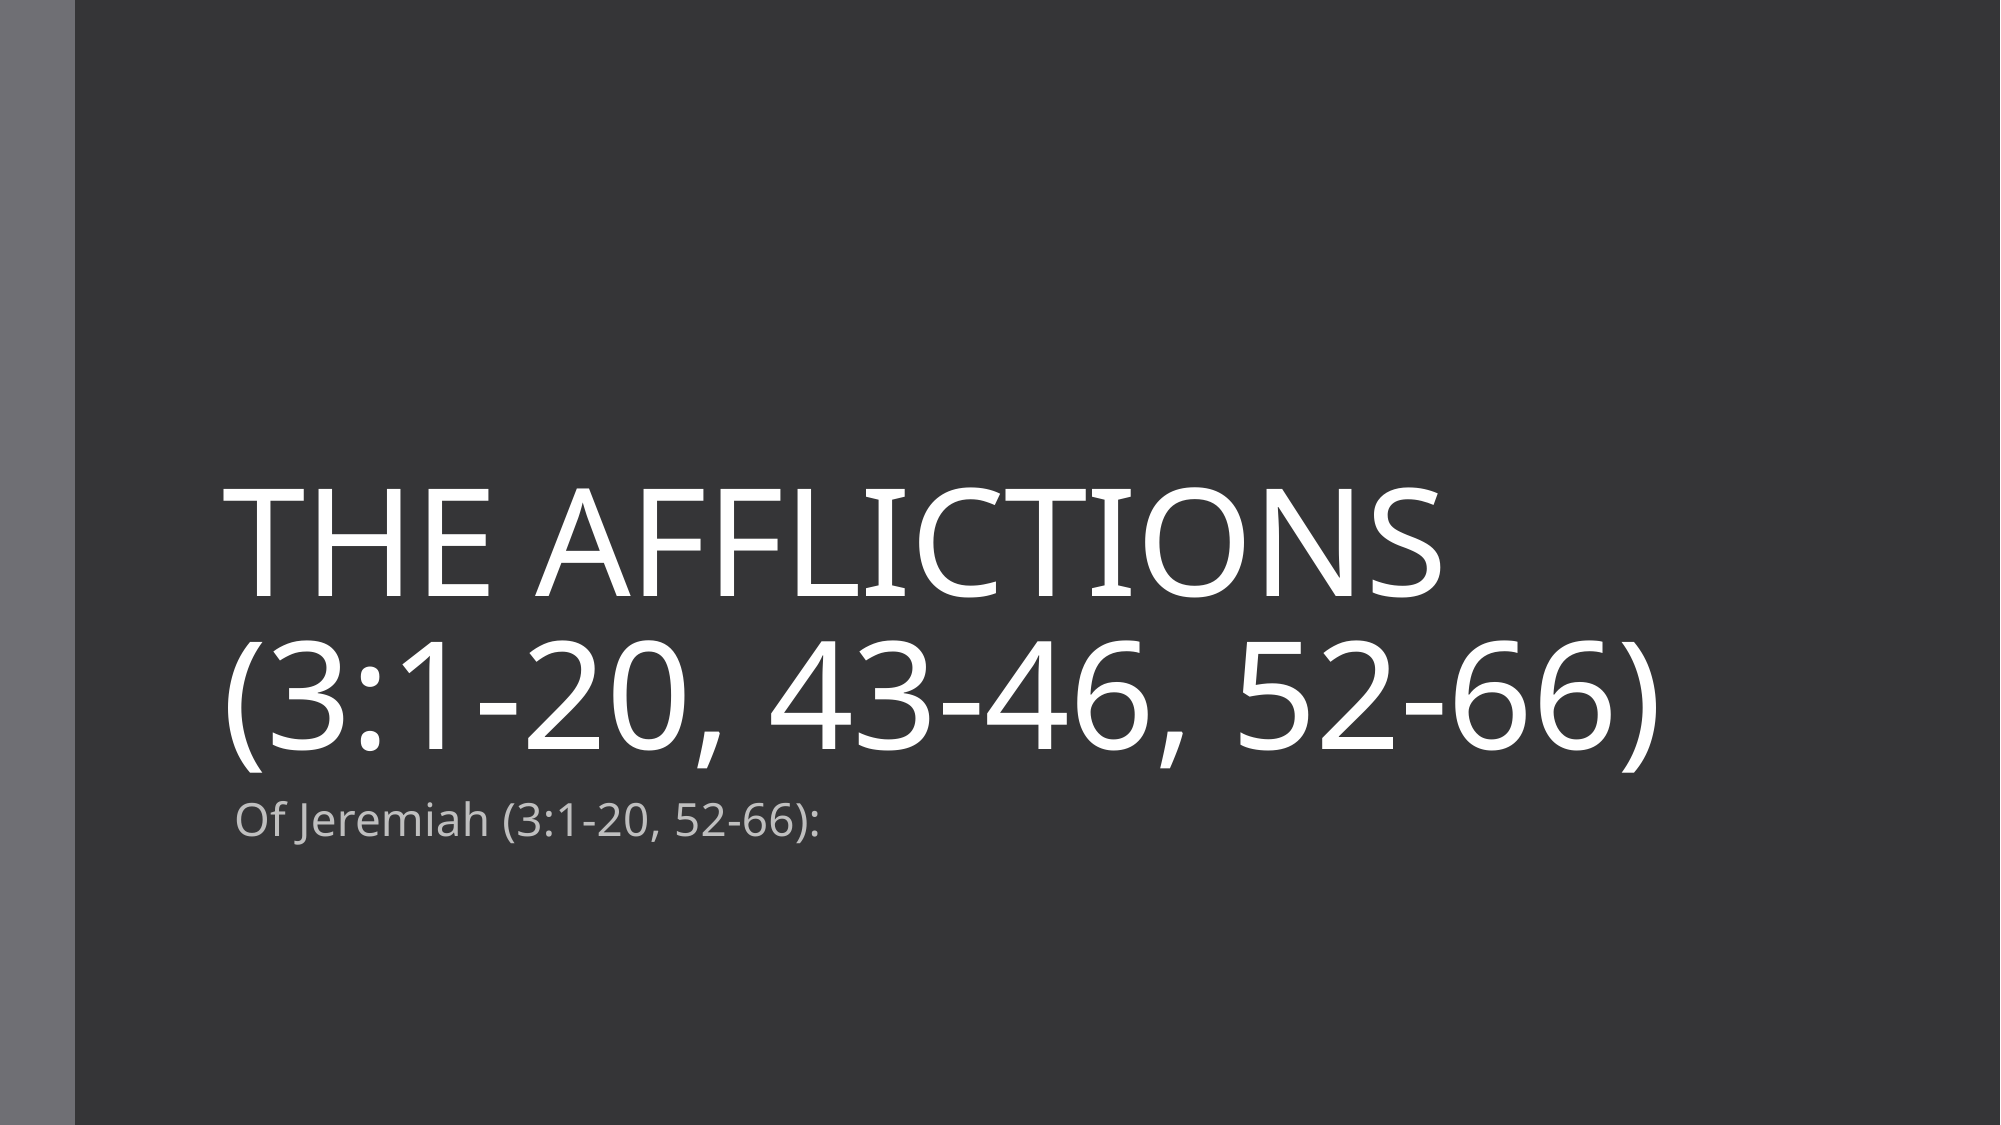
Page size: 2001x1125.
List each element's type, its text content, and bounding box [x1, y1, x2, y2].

title THE AFFLICTIONS (3:1-20, 43-46, 52-66) [206, 124, 1752, 787]
subtitle Of Jeremiah (3:1-20, 52-66): [206, 787, 1752, 1066]
